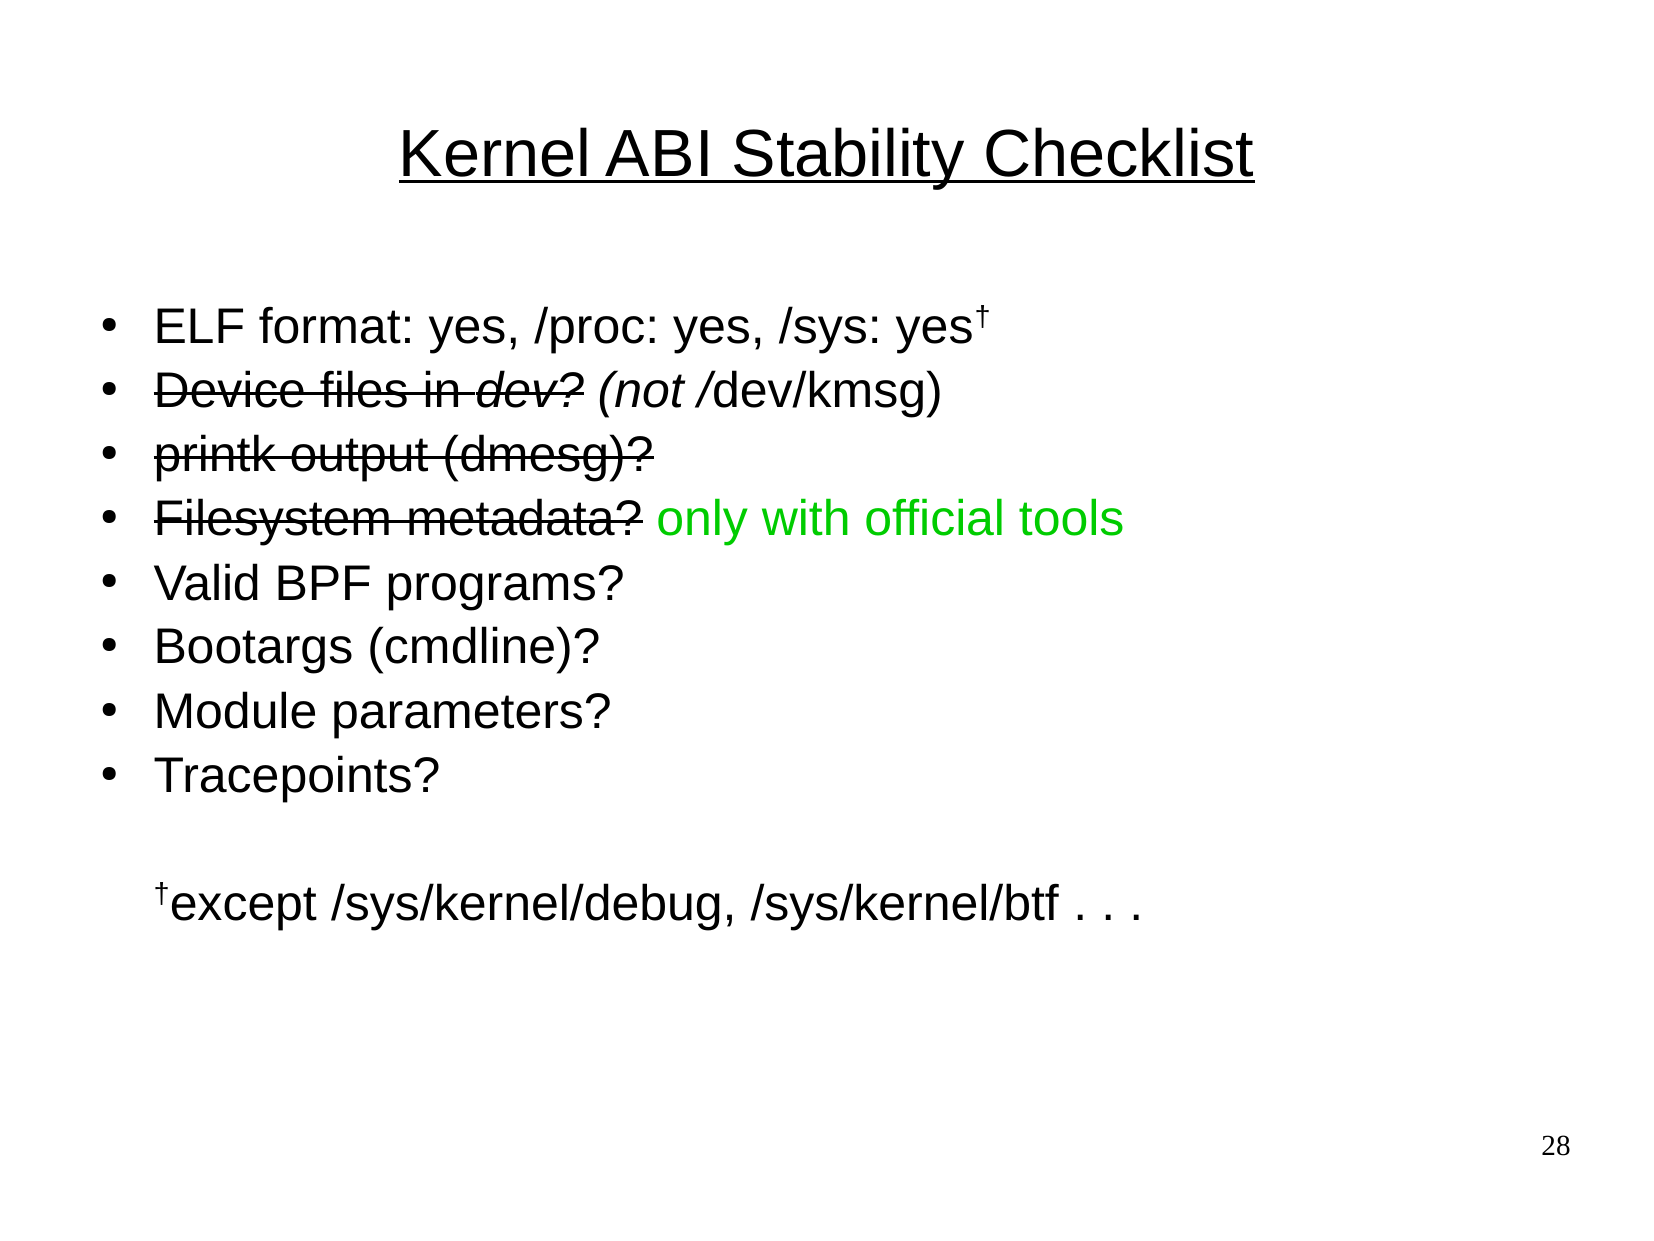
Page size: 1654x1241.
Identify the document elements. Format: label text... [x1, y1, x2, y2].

title Kernel ABI Stability Checklist [82, 49, 1571, 257]
list ELF format: yes, /proc: yes, /sys: yes† Device files in dev? (not /dev/kmsg) printk output (dmesg)? Filesystem metadata? only with official tools Valid BPF programs? Bootargs (cmdline)? Module parameters? Tracepoints? †except /sys/kernel/debug, /sys/kernel/btf . . . [82, 290, 1571, 1010]
